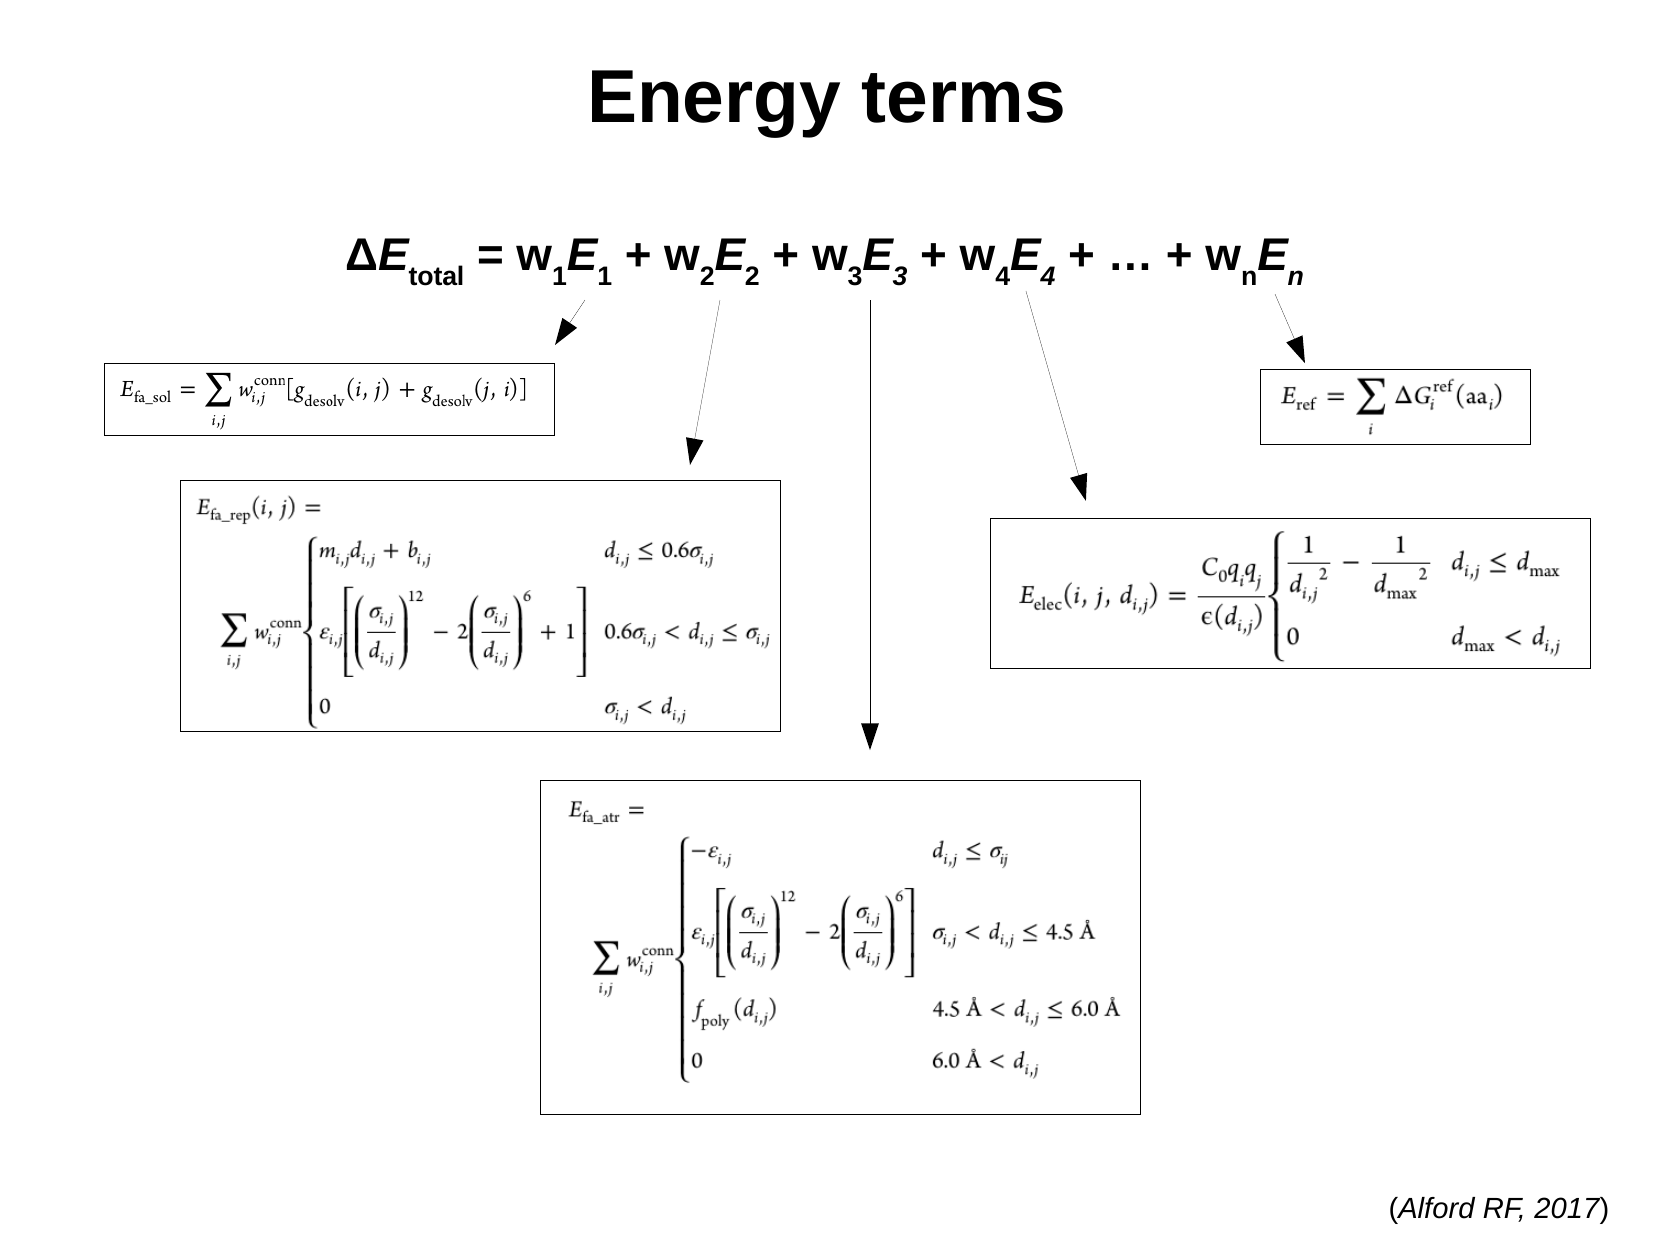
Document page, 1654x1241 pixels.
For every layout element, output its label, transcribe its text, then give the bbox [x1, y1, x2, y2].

picture [180, 479, 781, 732]
text_box Energy terms [0, 47, 1654, 146]
picture [104, 362, 555, 436]
picture [540, 779, 1141, 1115]
picture [1260, 369, 1531, 445]
picture [990, 518, 1591, 669]
text_box (Alford RF, 2017) [1020, 1185, 1625, 1233]
text_box ΔEtotal = w1E1 + w2E2 + w3E3 + w4E4 + … + wnEn [104, 221, 1545, 508]
